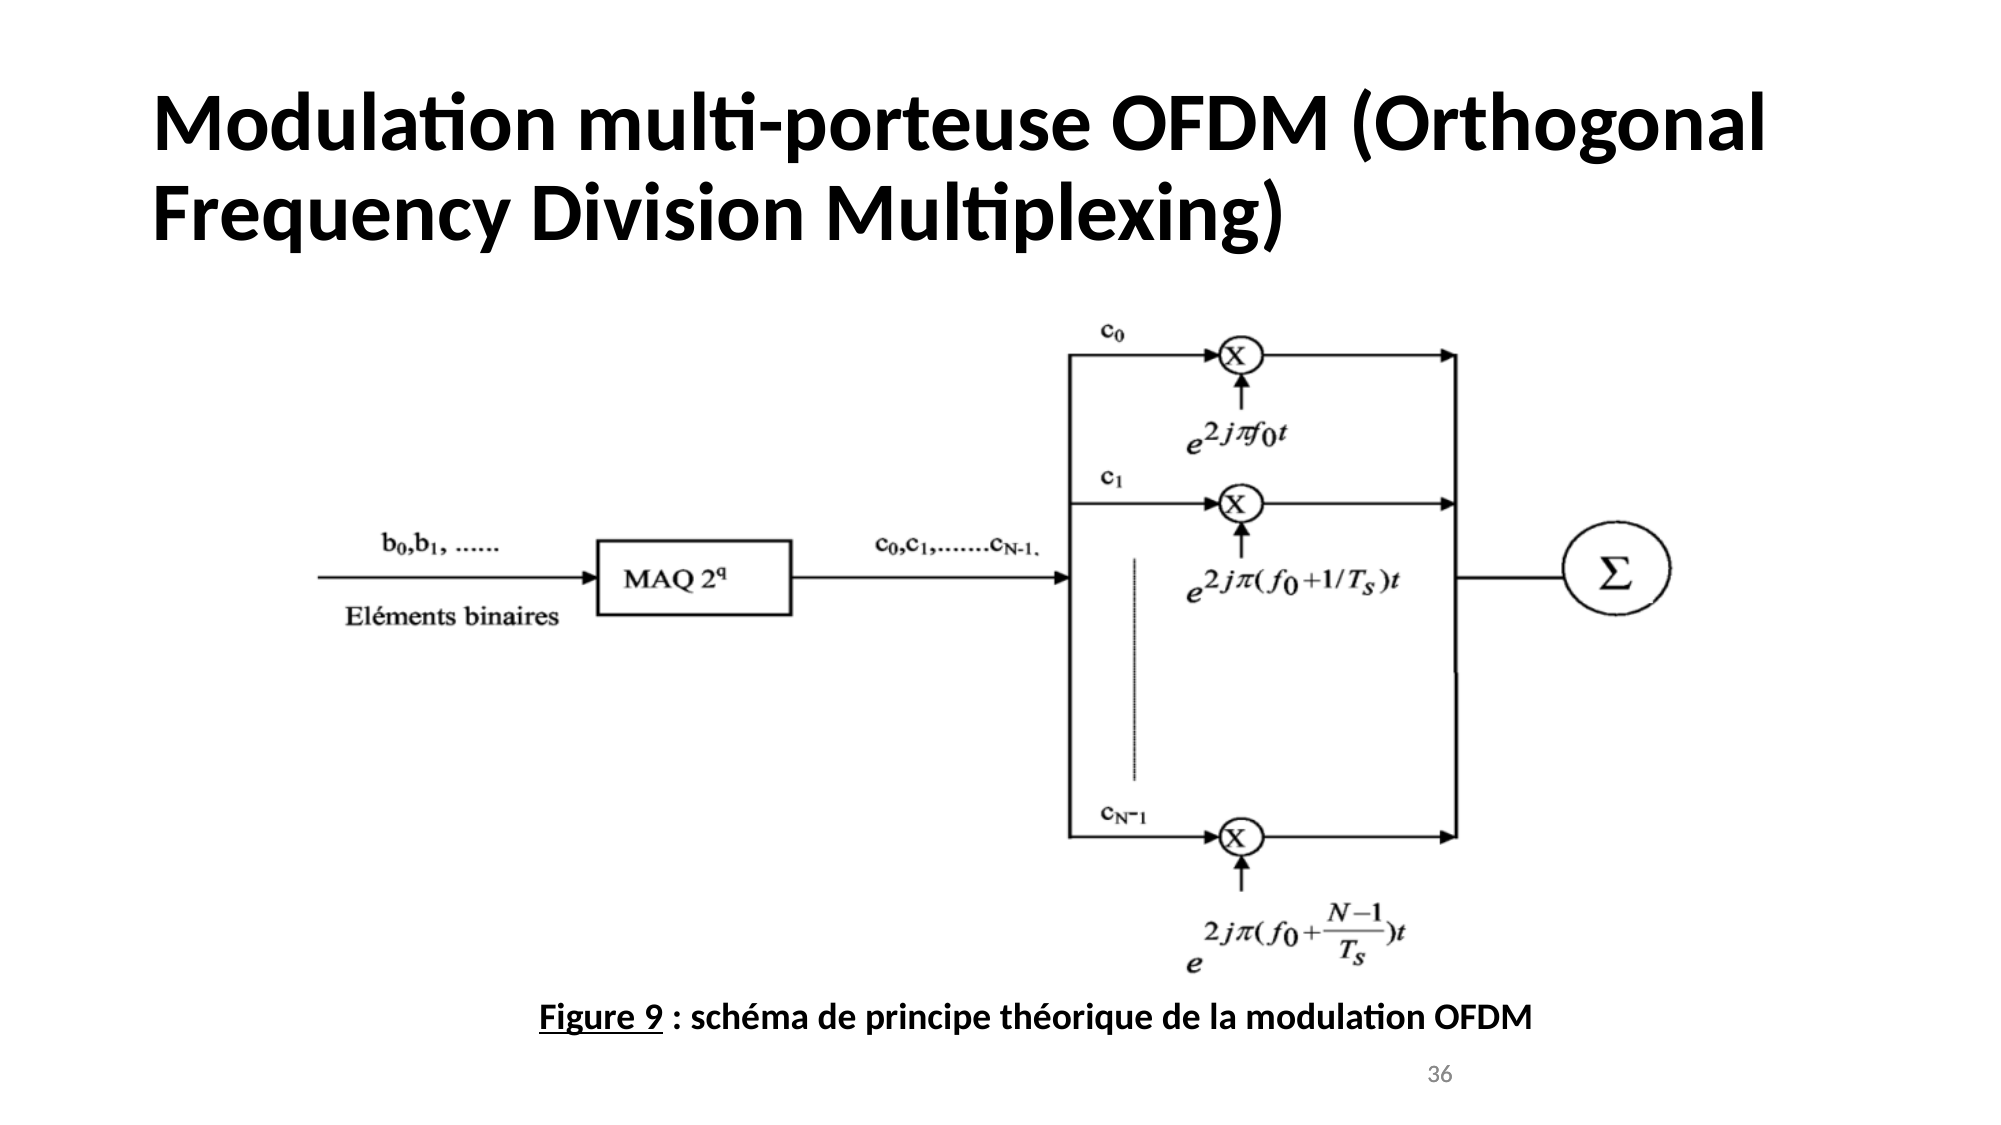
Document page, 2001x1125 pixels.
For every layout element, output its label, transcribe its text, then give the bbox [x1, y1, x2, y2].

title Modulation multi-porteuse OFDM (Orthogonal Frequency Division Multiplexing) [137, 59, 1863, 278]
text_box [1412, 1042, 1863, 1103]
text_box Figure 9 : schéma de principe théorique de la modulation OFDM [446, 981, 1554, 1043]
picture [273, 299, 1727, 982]
